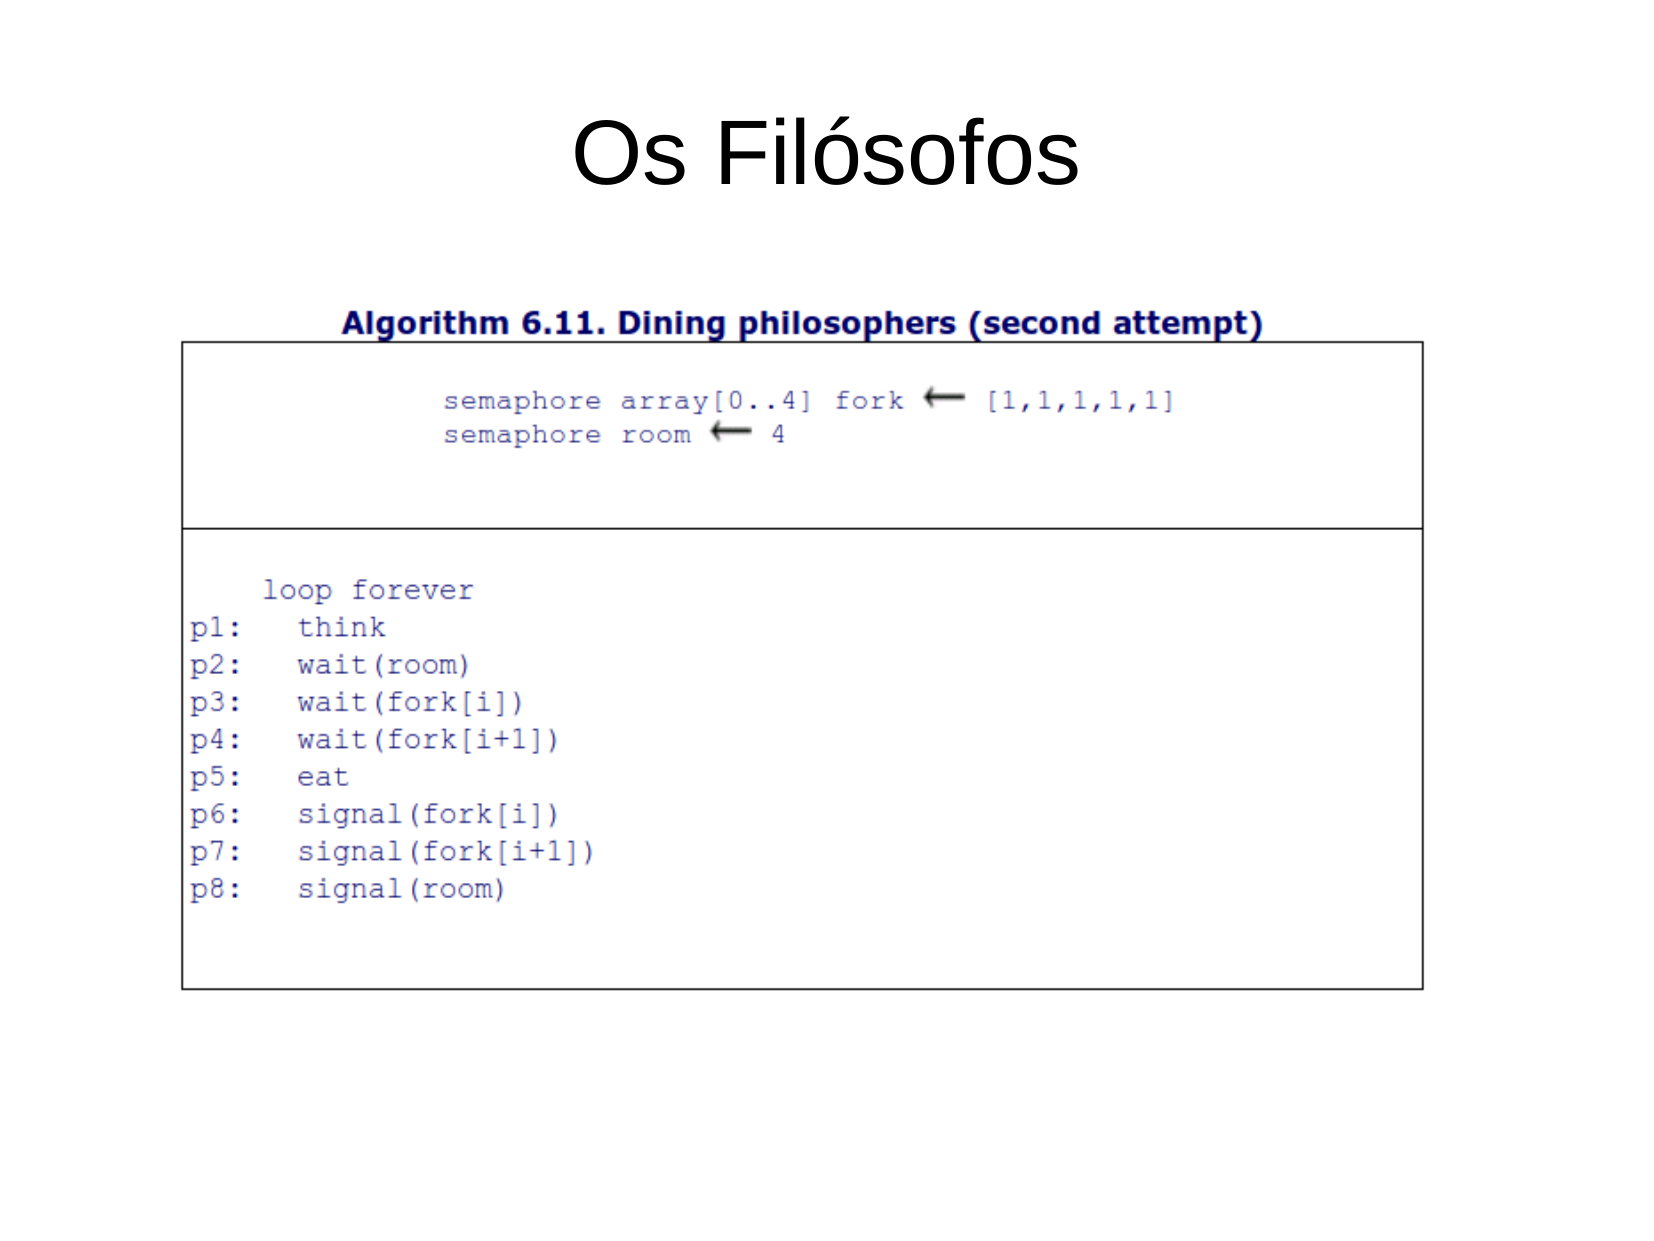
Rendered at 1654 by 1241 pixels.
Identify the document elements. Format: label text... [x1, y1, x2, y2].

picture [171, 290, 1449, 1010]
title Os Filósofos [82, 49, 1571, 257]
